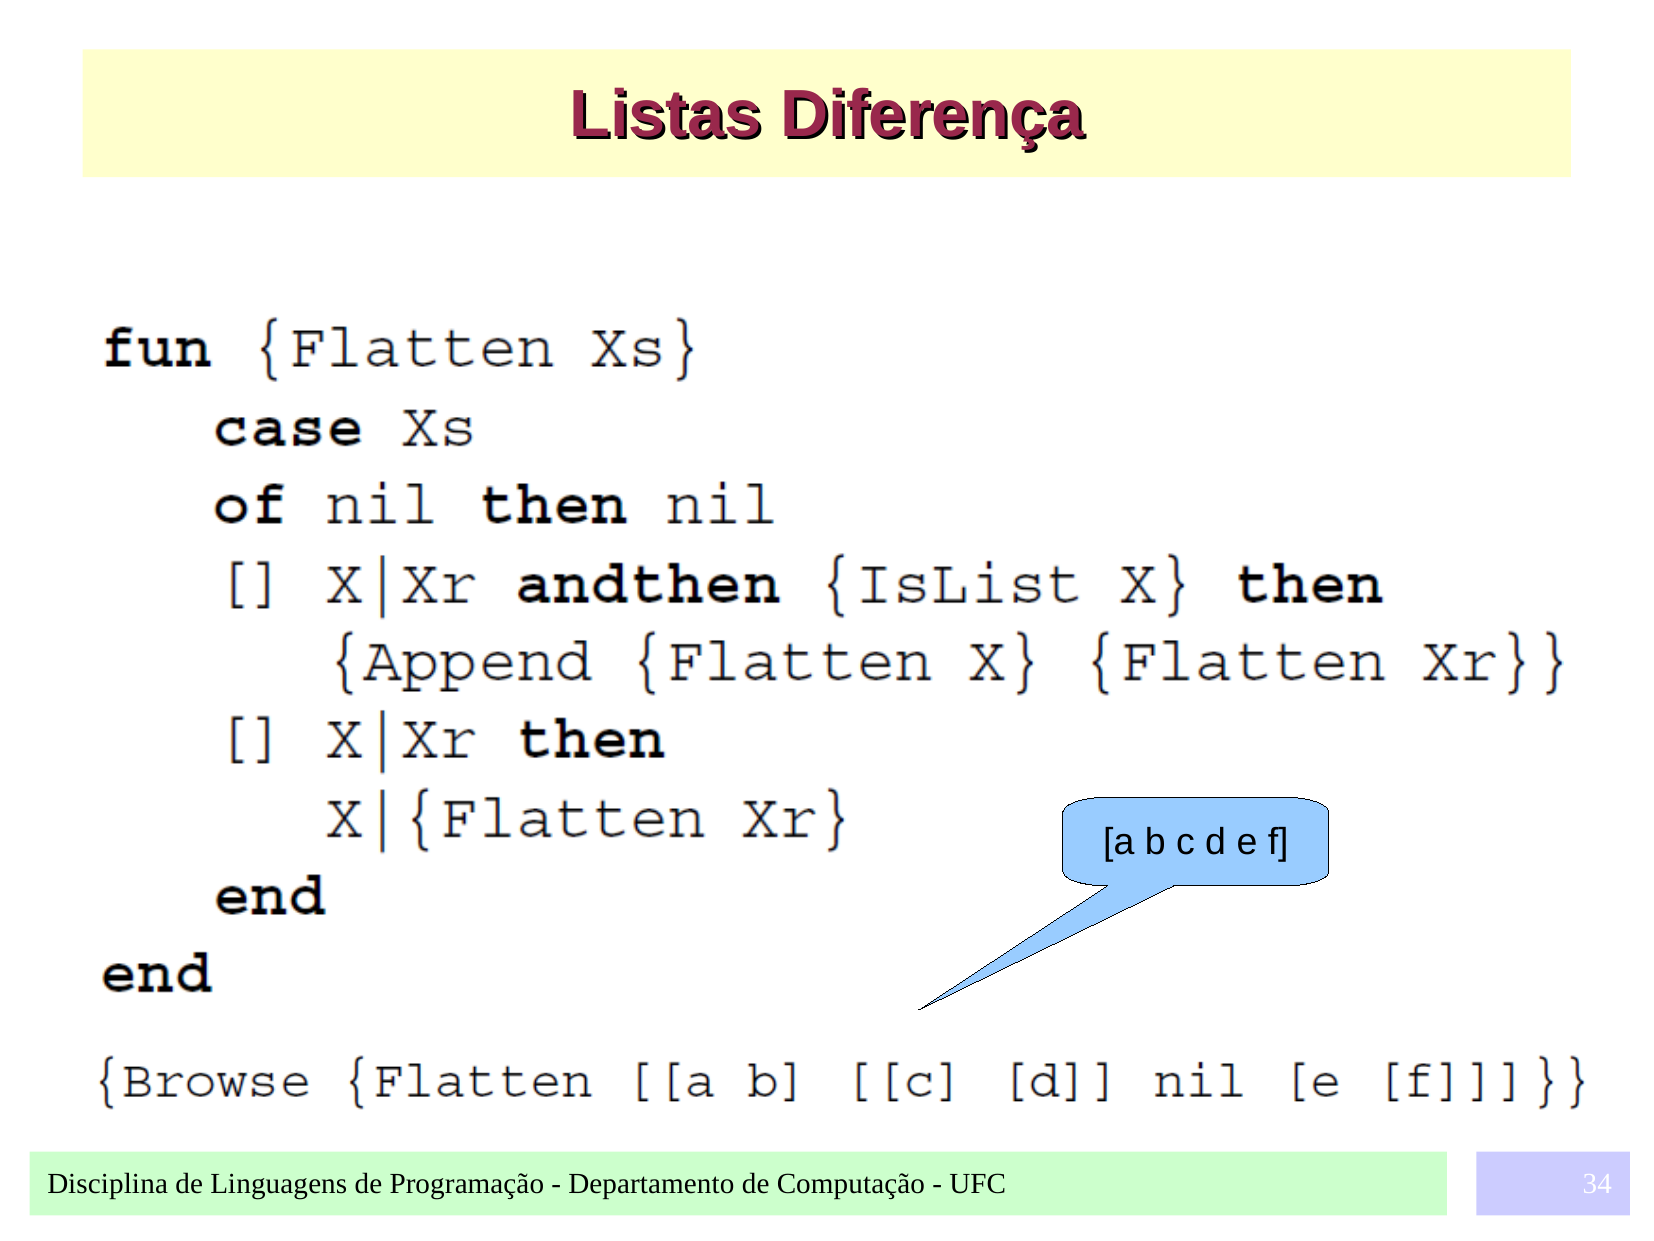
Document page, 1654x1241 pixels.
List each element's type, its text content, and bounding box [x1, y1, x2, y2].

title Listas Diferença [82, 49, 1571, 178]
picture [88, 314, 1564, 999]
text_box [a b c d e f] [918, 797, 1329, 1010]
picture [88, 1034, 1590, 1123]
